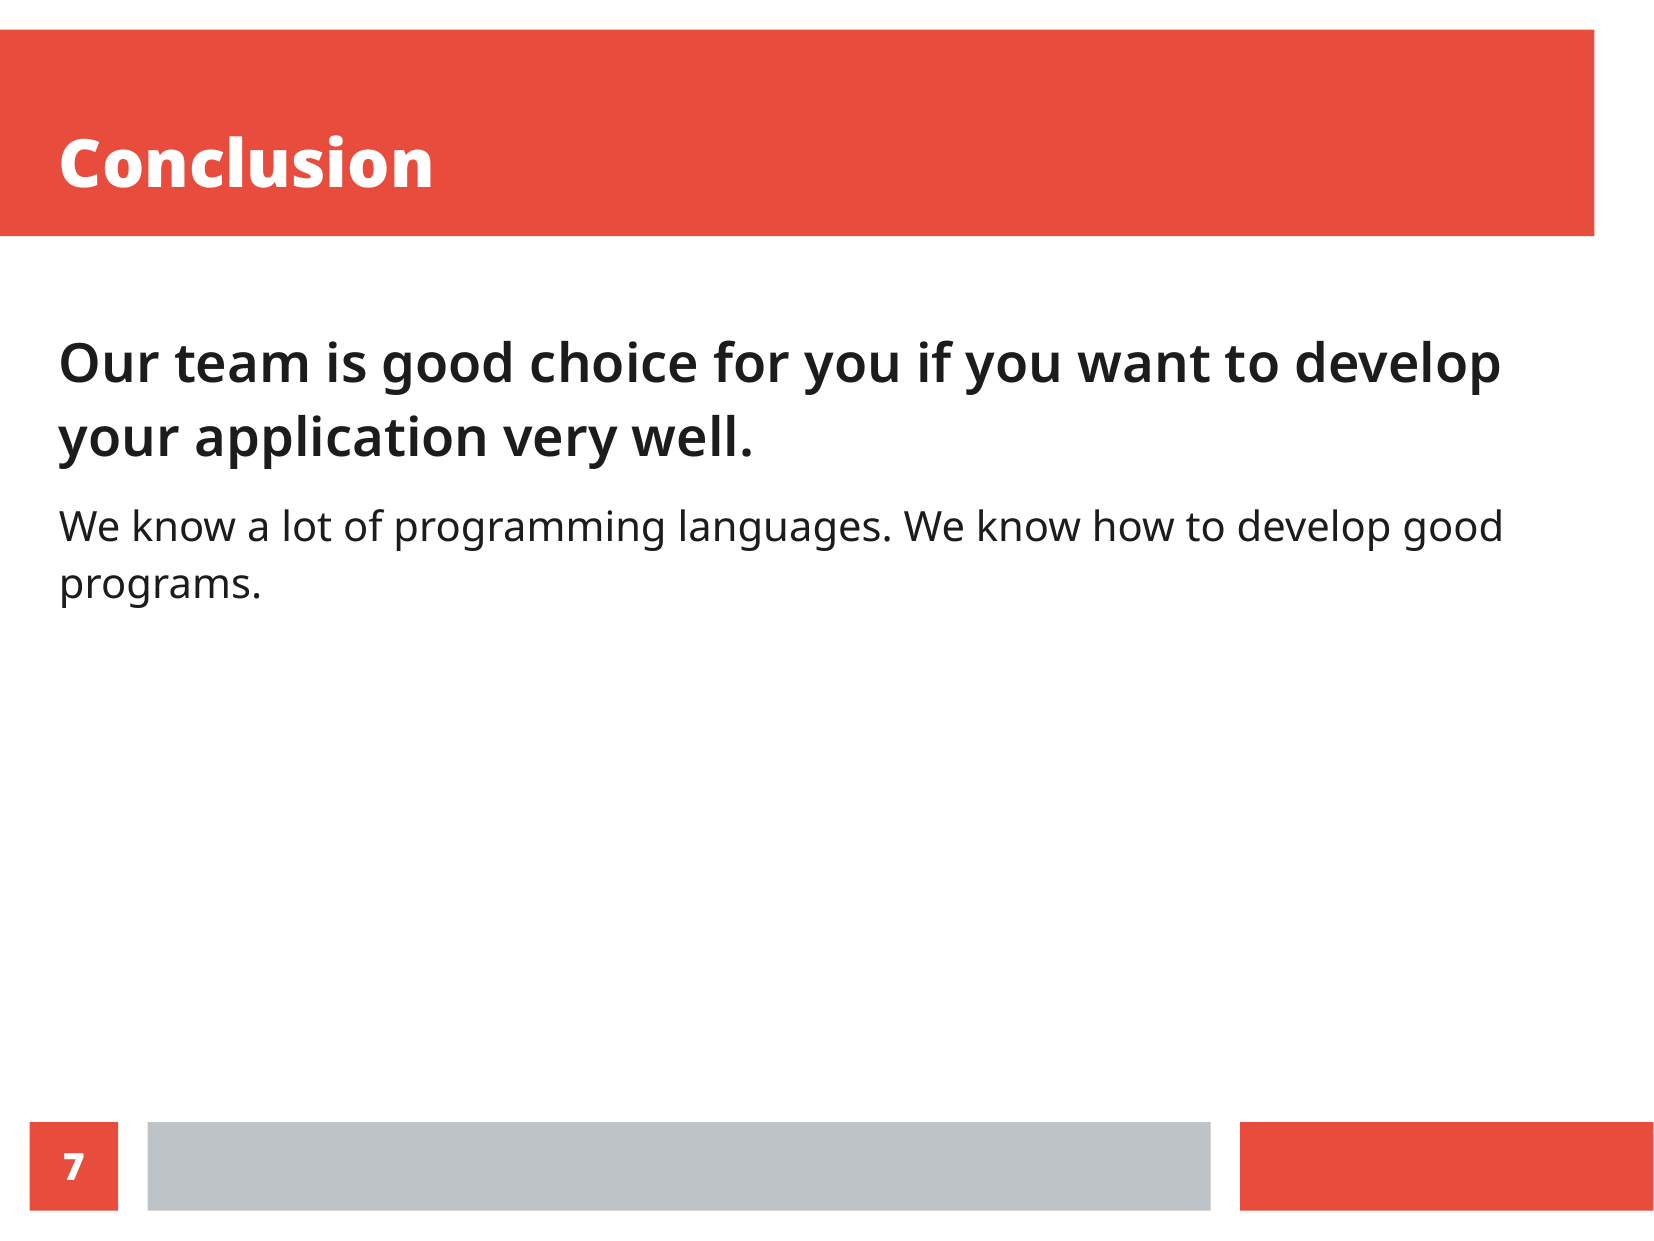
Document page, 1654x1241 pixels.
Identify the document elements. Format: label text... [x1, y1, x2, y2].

title Conclusion [59, 59, 1595, 207]
list Our team is good choice for you if you want to develop your application very well. We know a lot of programming languages. We know how to develop good programs. [59, 324, 1565, 1093]
